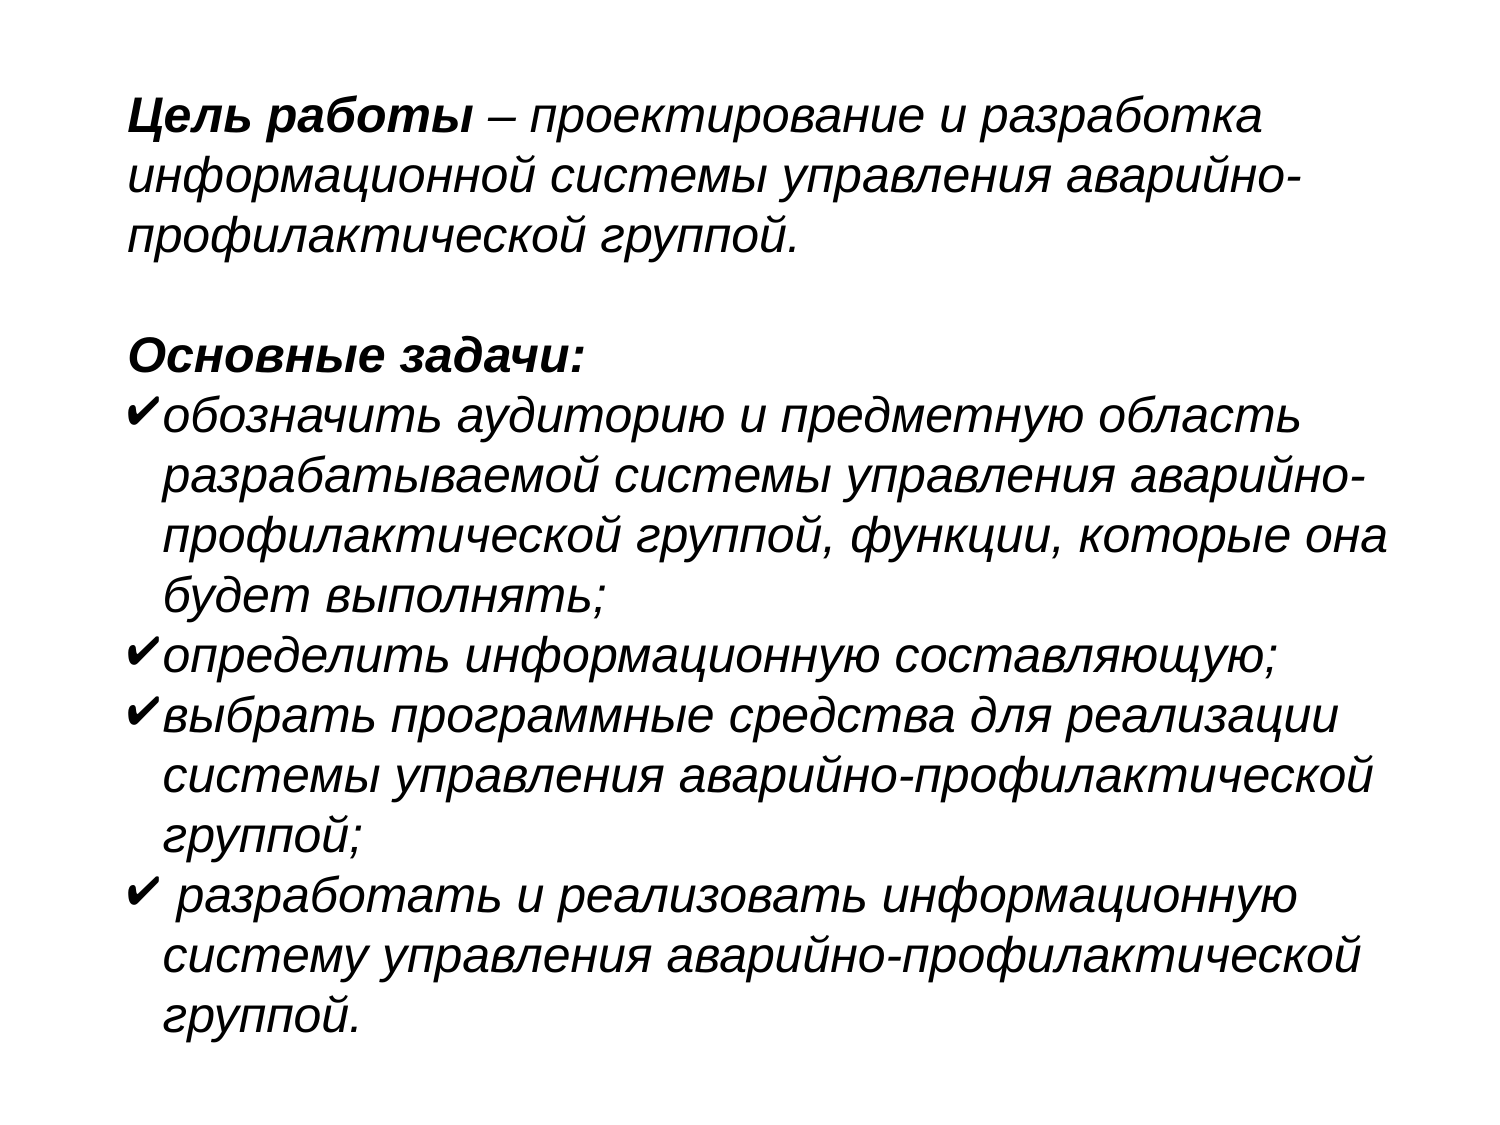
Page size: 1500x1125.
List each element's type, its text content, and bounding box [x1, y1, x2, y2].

text_box Цель работы – проектирование и разработка информационной системы управления аварийно-профилактической группой. Основные задачи: обозначить аудиторию и предметную область разрабатываемой системы управления аварийно-профилактической группой, функции, которые она будет выполнять; определить информационную составляющую; выбрать программные средства для реализации системы управления аварийно-профилактической группой; разработать и реализовать информационную систему управления аварийно-профилактической группой. [112, 75, 1463, 938]
